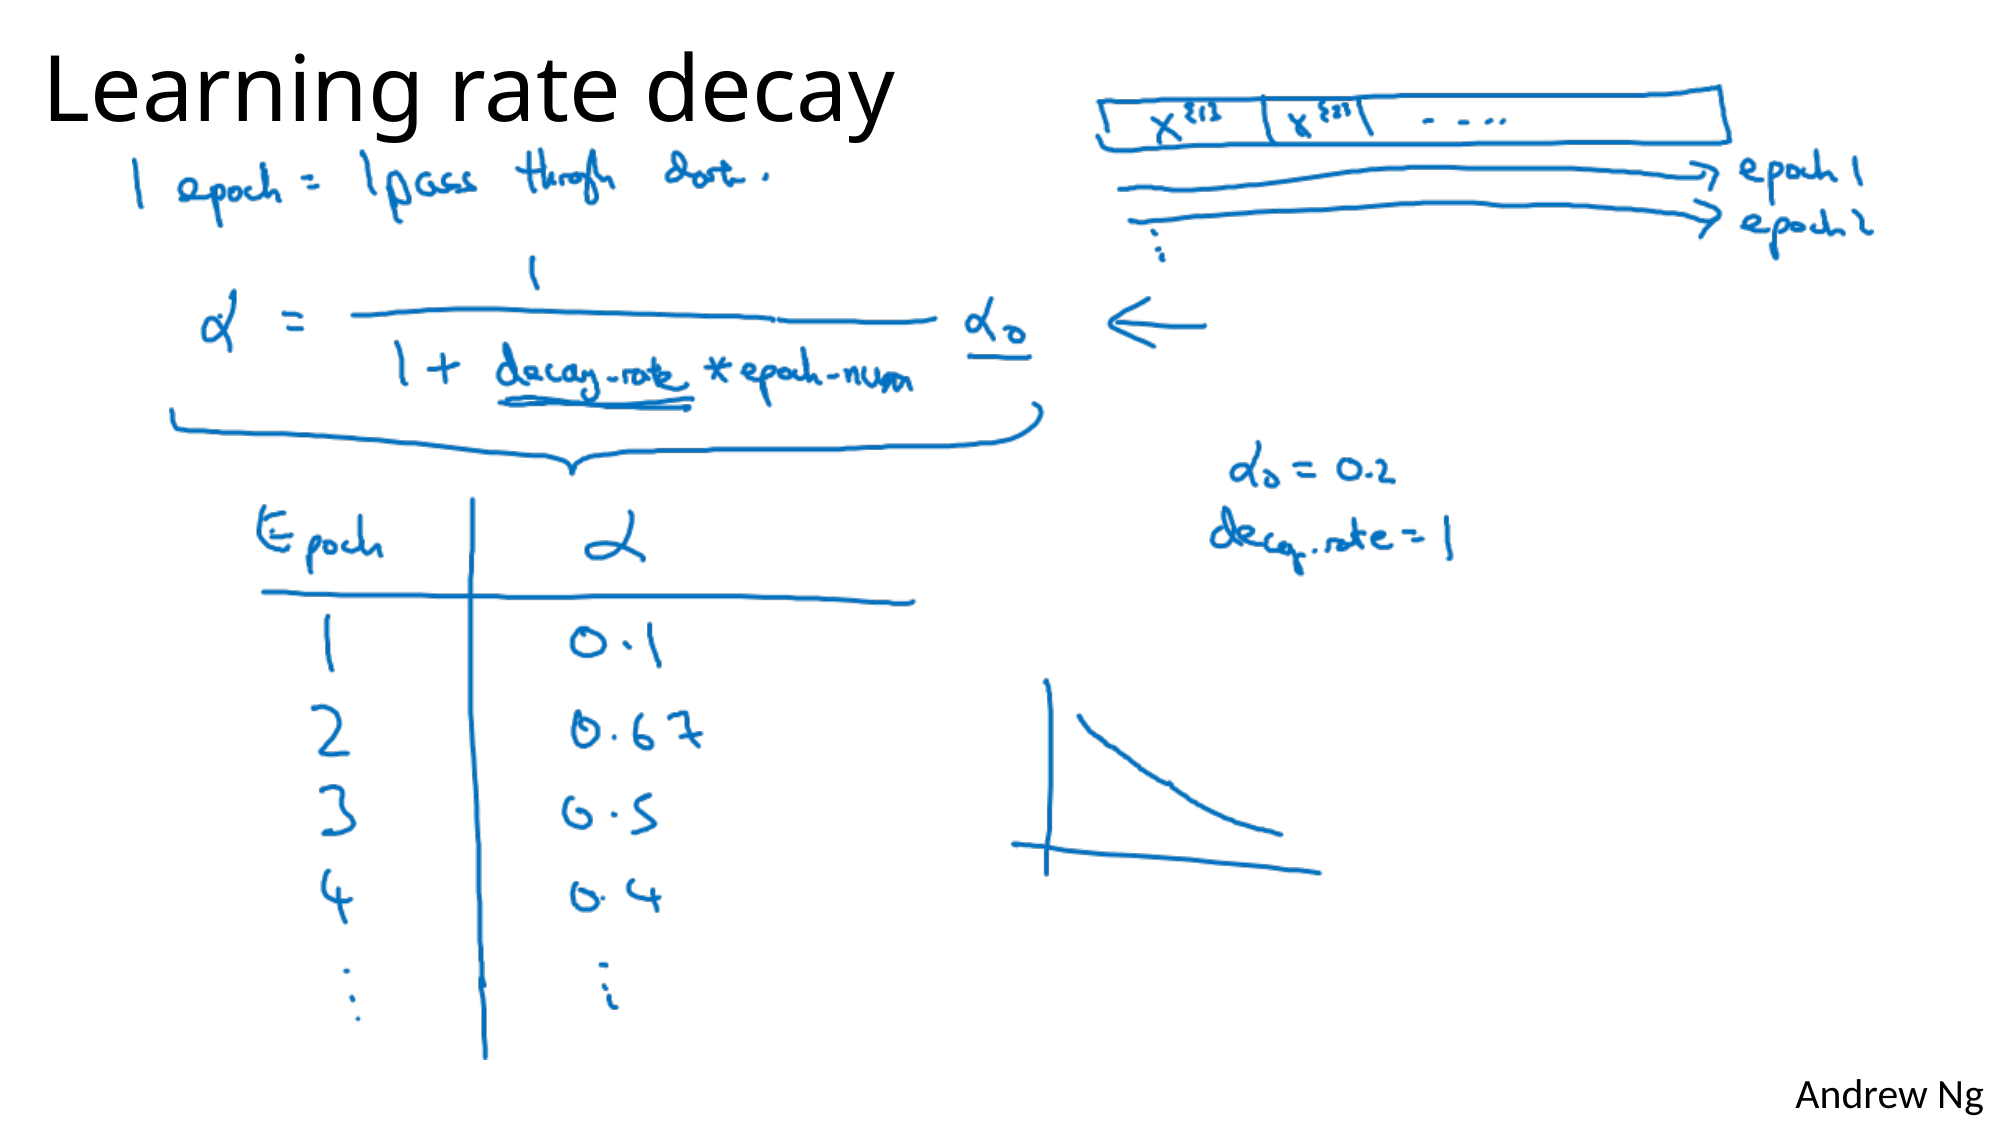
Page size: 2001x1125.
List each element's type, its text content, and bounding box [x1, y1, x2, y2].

picture [132, 84, 1874, 1060]
title Learning rate decay [27, 35, 1868, 253]
